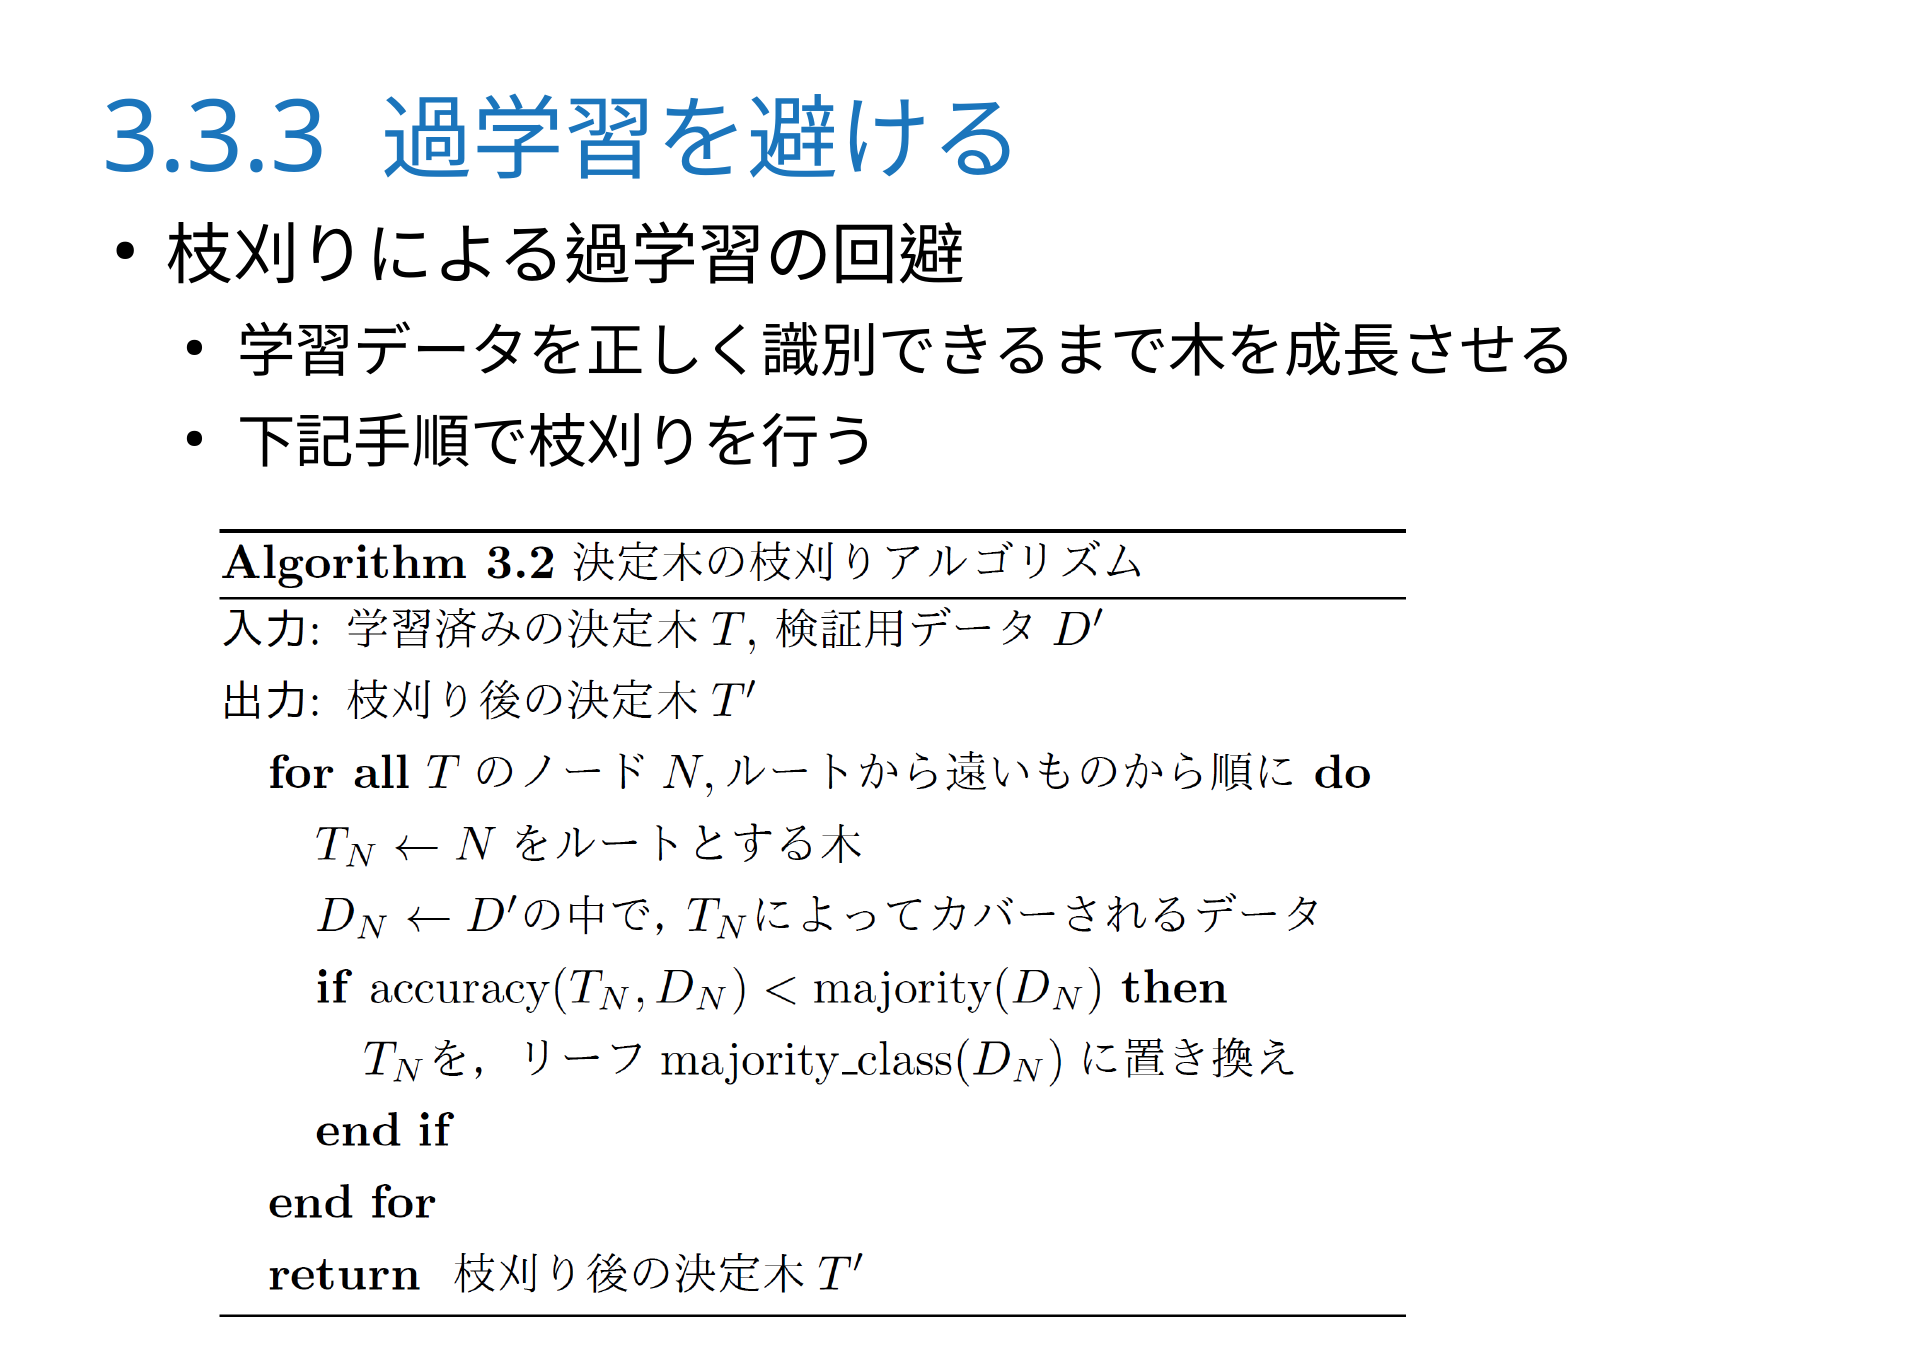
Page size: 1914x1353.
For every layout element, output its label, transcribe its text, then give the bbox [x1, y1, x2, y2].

picture [204, 519, 1406, 1335]
list 枝刈りによる過学習の回避 学習データを正しく識別できるまで木を成長させる 下記手順で枝刈りを行う [95, 206, 1818, 1252]
title 3.3.3 過学習を避ける [102, 44, 1825, 220]
